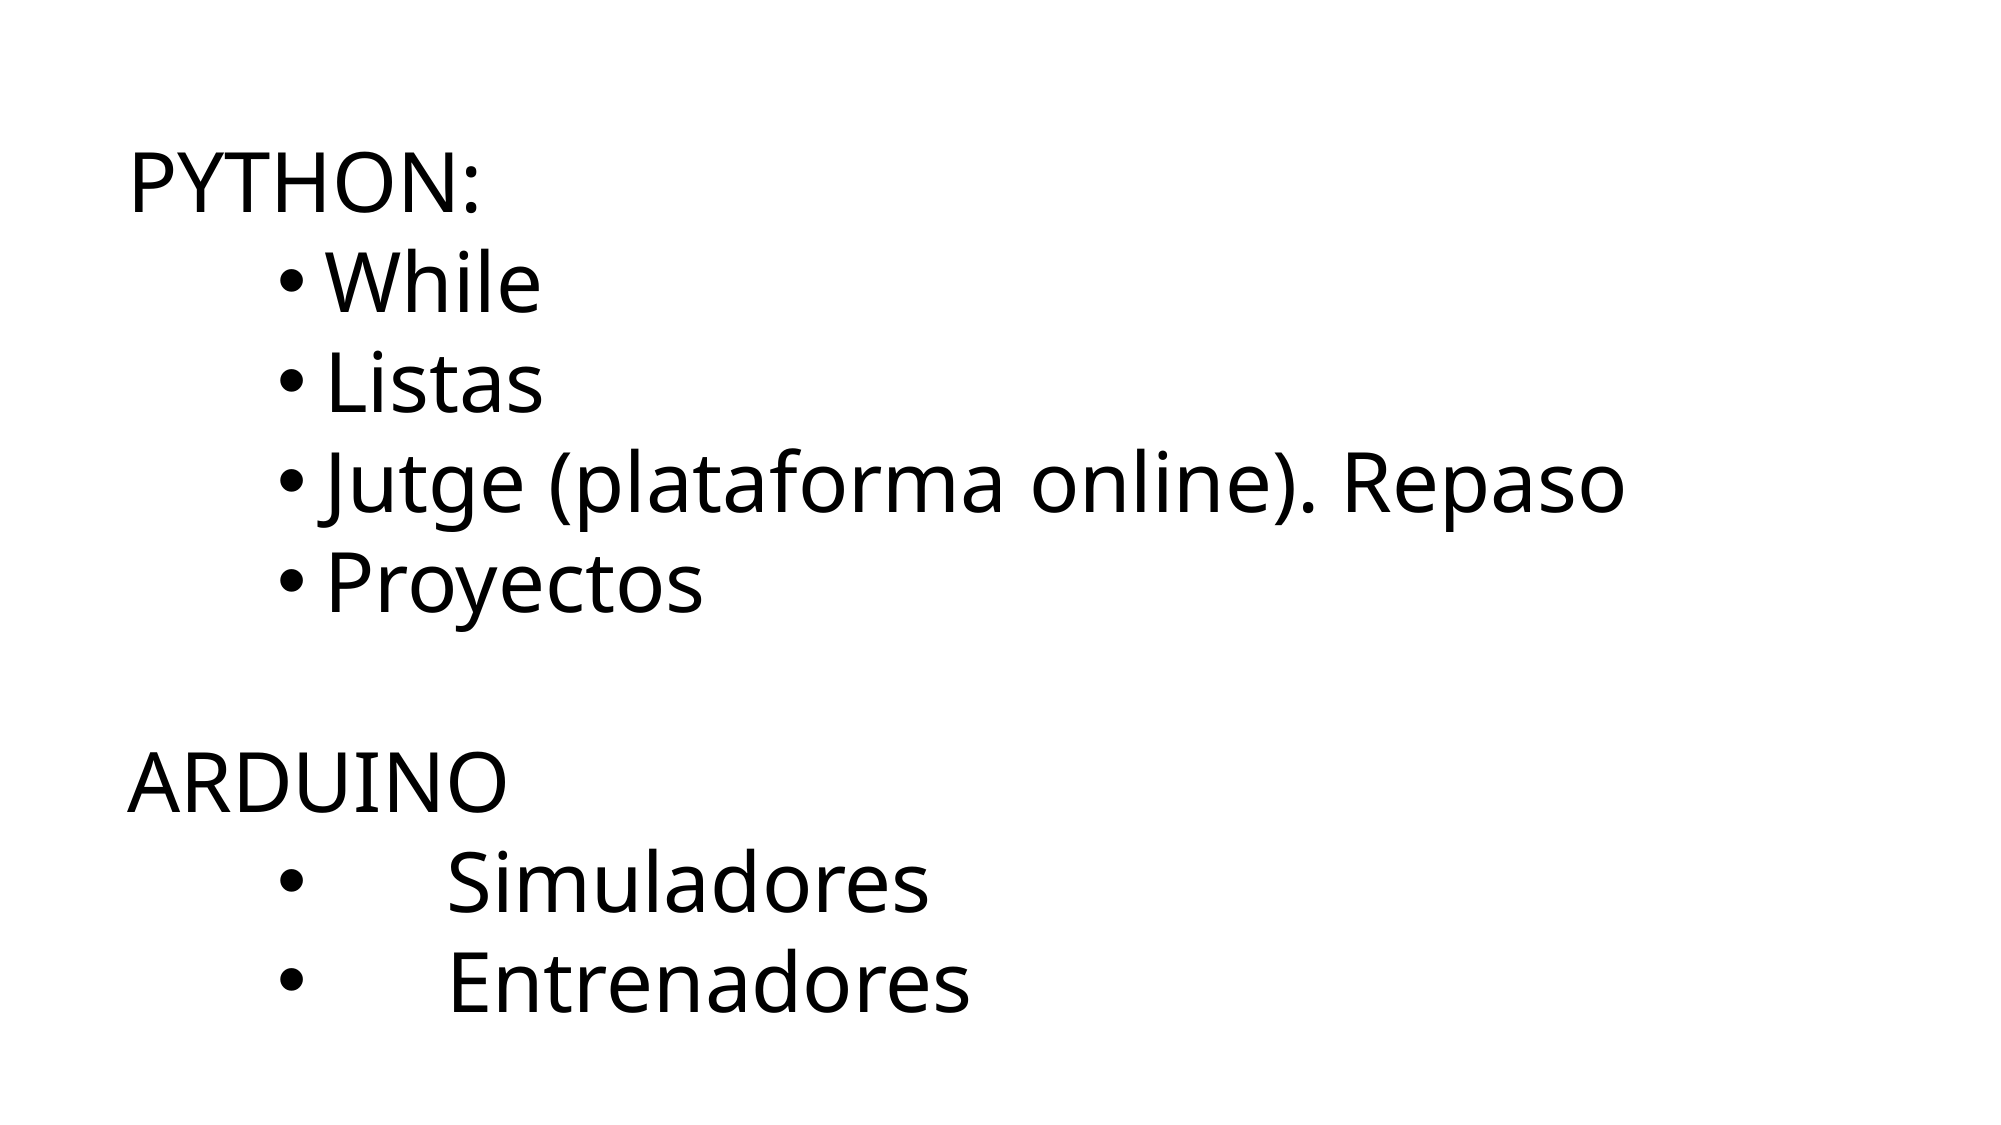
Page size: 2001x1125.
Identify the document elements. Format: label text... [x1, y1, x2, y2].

text_box PYTHON: While Listas Jutge (plataforma online). Repaso Proyectos ARDUINO Simuladores Entrenadores [112, 121, 1478, 1046]
